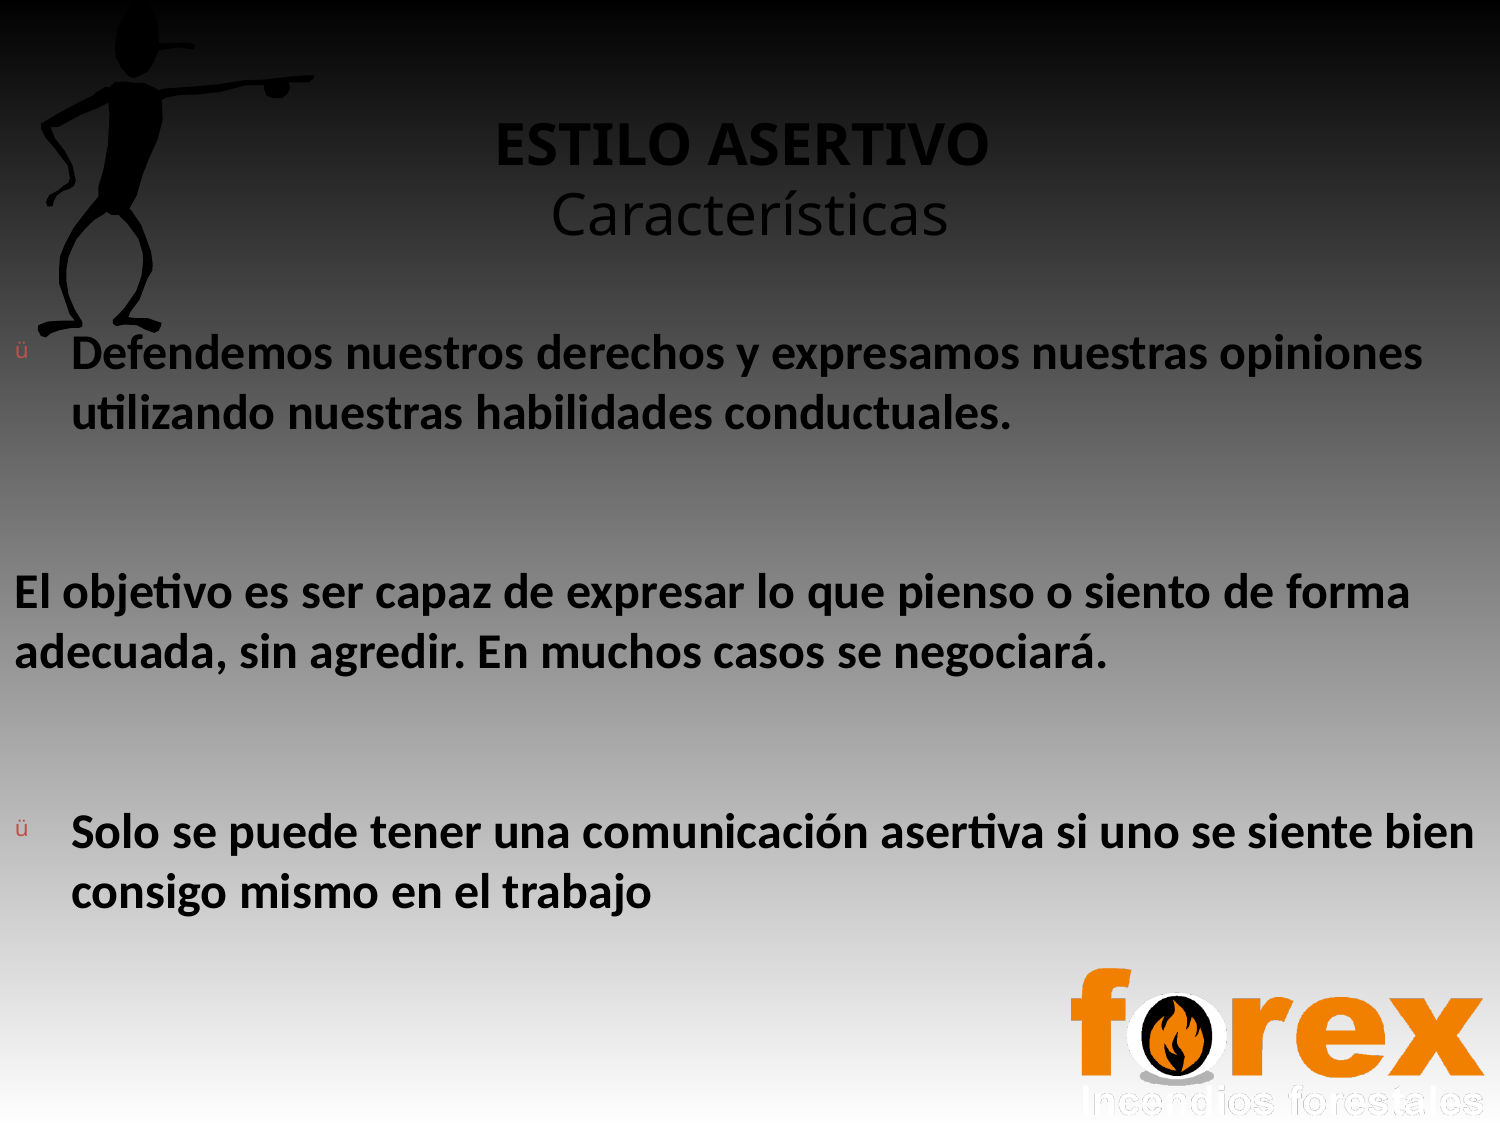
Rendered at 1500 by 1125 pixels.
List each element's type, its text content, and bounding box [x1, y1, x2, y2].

chart [37, 0, 314, 338]
title ESTILO ASERTIVO Características [314, 99, 1388, 288]
list Defendemos nuestros derechos y expresamos nuestras opiniones utilizando nuestras habilidades conductuales. El objetivo es ser capaz de expresar lo que pienso o siento de forma adecuada, sin agredir. En muchos casos se negociará. Solo se puede tener una comunicación asertiva si uno se siente bien consigo mismo en el trabajo [0, 312, 1500, 988]
picture [1054, 927, 1500, 1125]
